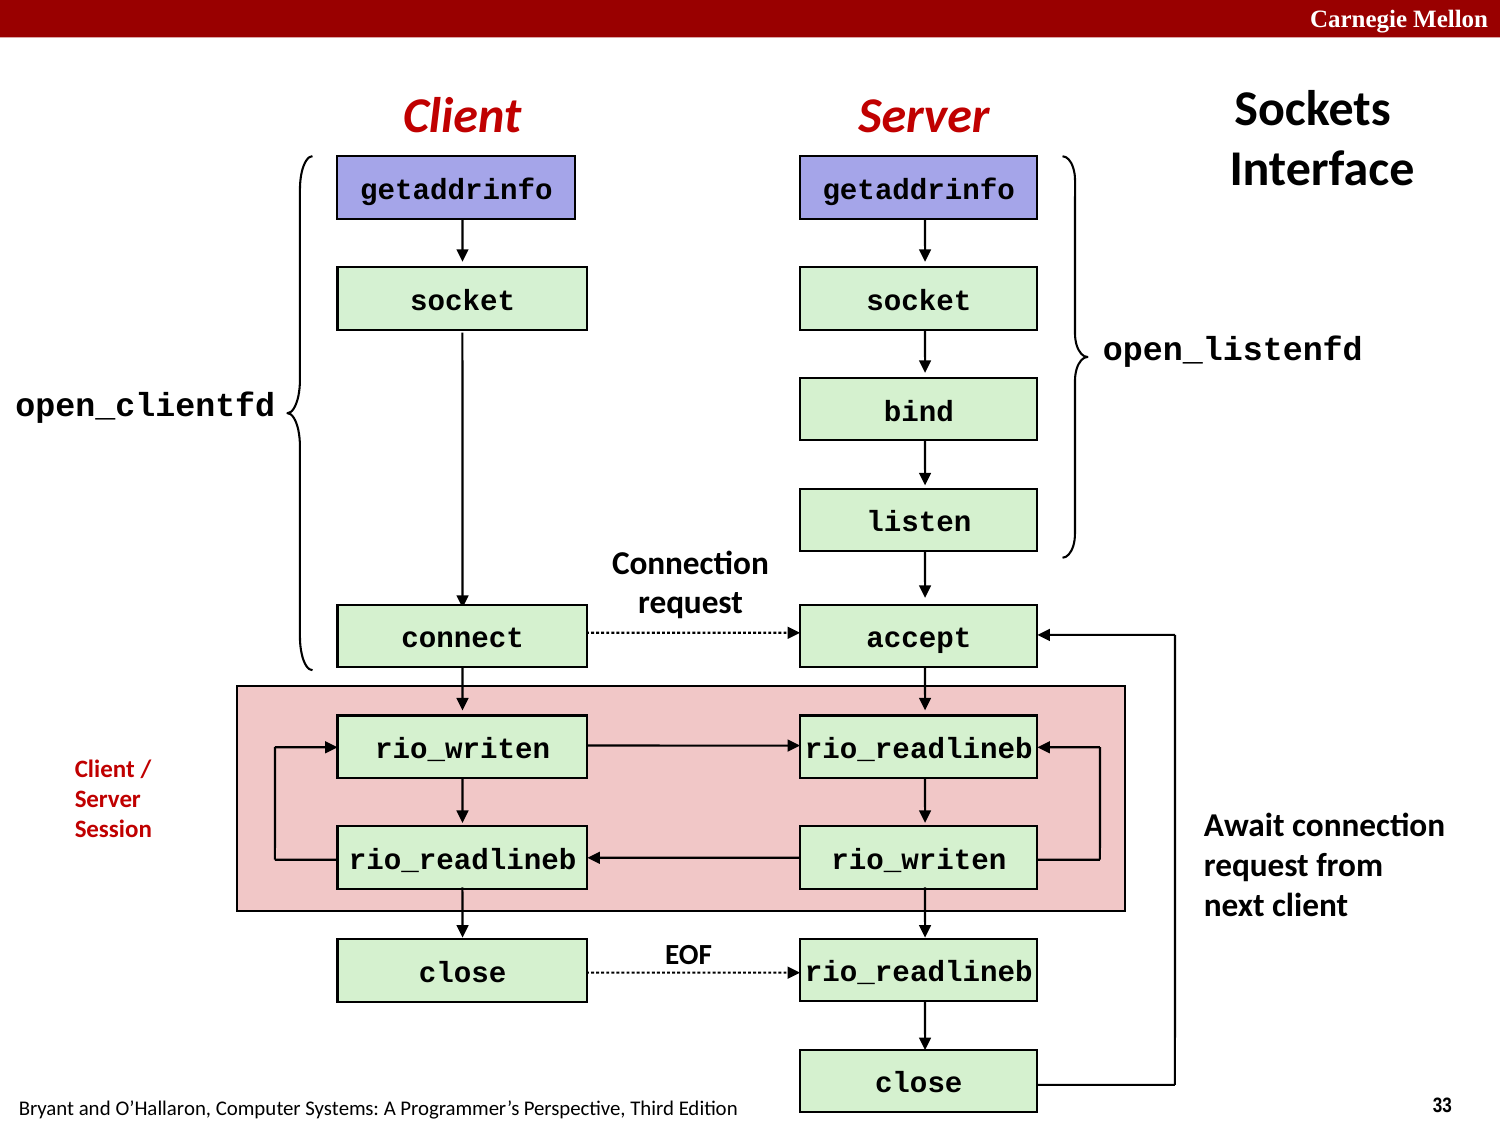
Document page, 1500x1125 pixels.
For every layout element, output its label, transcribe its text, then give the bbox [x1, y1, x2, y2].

text_box accept [799, 604, 1038, 668]
text_box socket [337, 267, 588, 330]
text_box close [799, 1049, 1038, 1113]
text_box [237, 685, 1125, 911]
text_box rio_readlineb [337, 826, 588, 889]
text_box open_listenfd [1088, 319, 1378, 375]
text_box rio_writen [799, 826, 1038, 889]
text_box [464, 859, 923, 911]
text_box open_clientfd [0, 375, 291, 430]
text_box Client [388, 74, 537, 150]
text_box [276, 747, 1098, 858]
text_box getaddrinfo [337, 156, 575, 219]
text_box connect [337, 604, 588, 668]
text_box rio_writen [337, 715, 588, 778]
text_box rio_readlineb [799, 938, 1038, 1002]
text_box getaddrinfo [799, 156, 1038, 219]
text_box Client / Server Session [59, 745, 213, 850]
text_box EOF [650, 927, 728, 978]
text_box close [337, 939, 588, 1002]
text_box socket [799, 267, 1038, 330]
text_box rio_readlineb [799, 715, 1038, 778]
title Sockets Interface [1137, 37, 1488, 234]
text_box listen [799, 488, 1038, 552]
text_box Server [843, 74, 1005, 150]
text_box Connection request [597, 533, 785, 629]
text_box Await connection request from next client [1189, 796, 1461, 931]
text_box bind [799, 378, 1038, 441]
